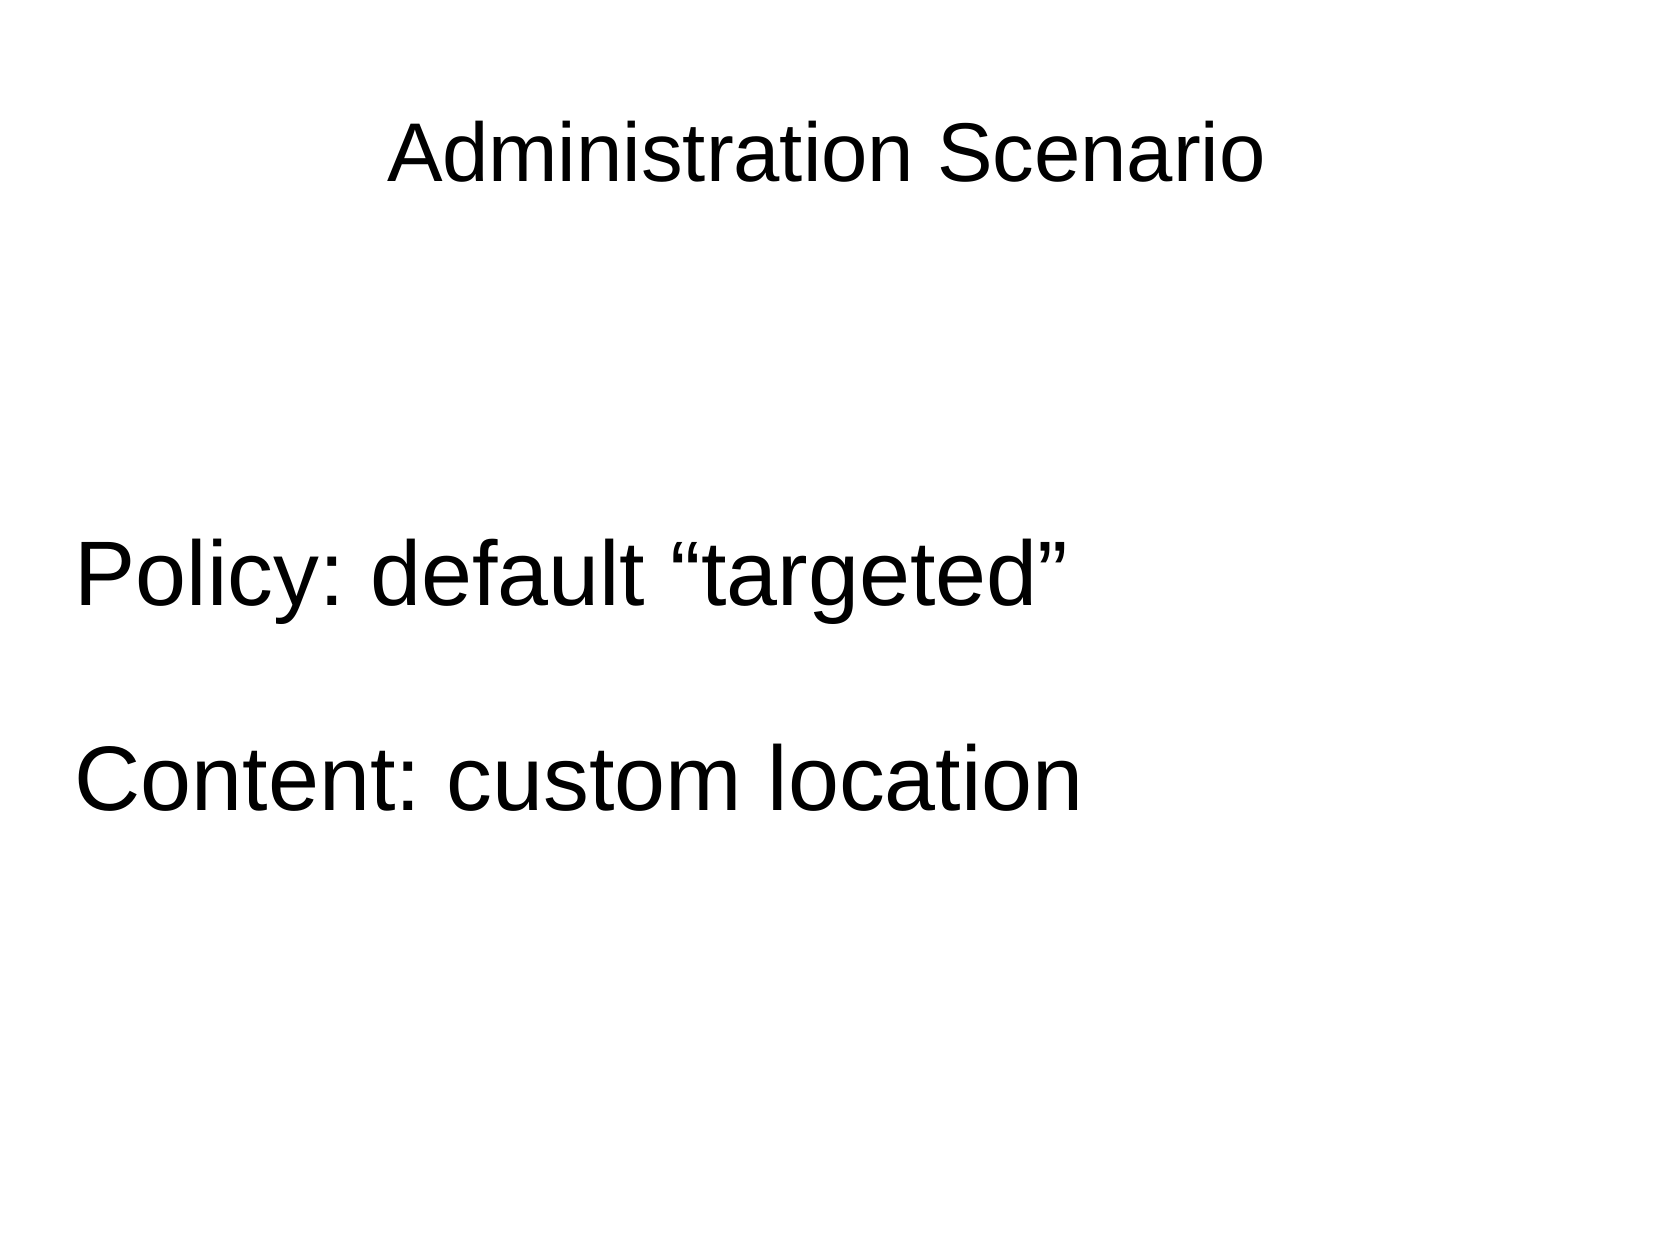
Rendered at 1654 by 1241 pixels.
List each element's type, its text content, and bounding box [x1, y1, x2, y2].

title Administration Scenario [82, 49, 1571, 257]
text_box Policy: default “targeted” Content: custom location [59, 515, 1635, 842]
